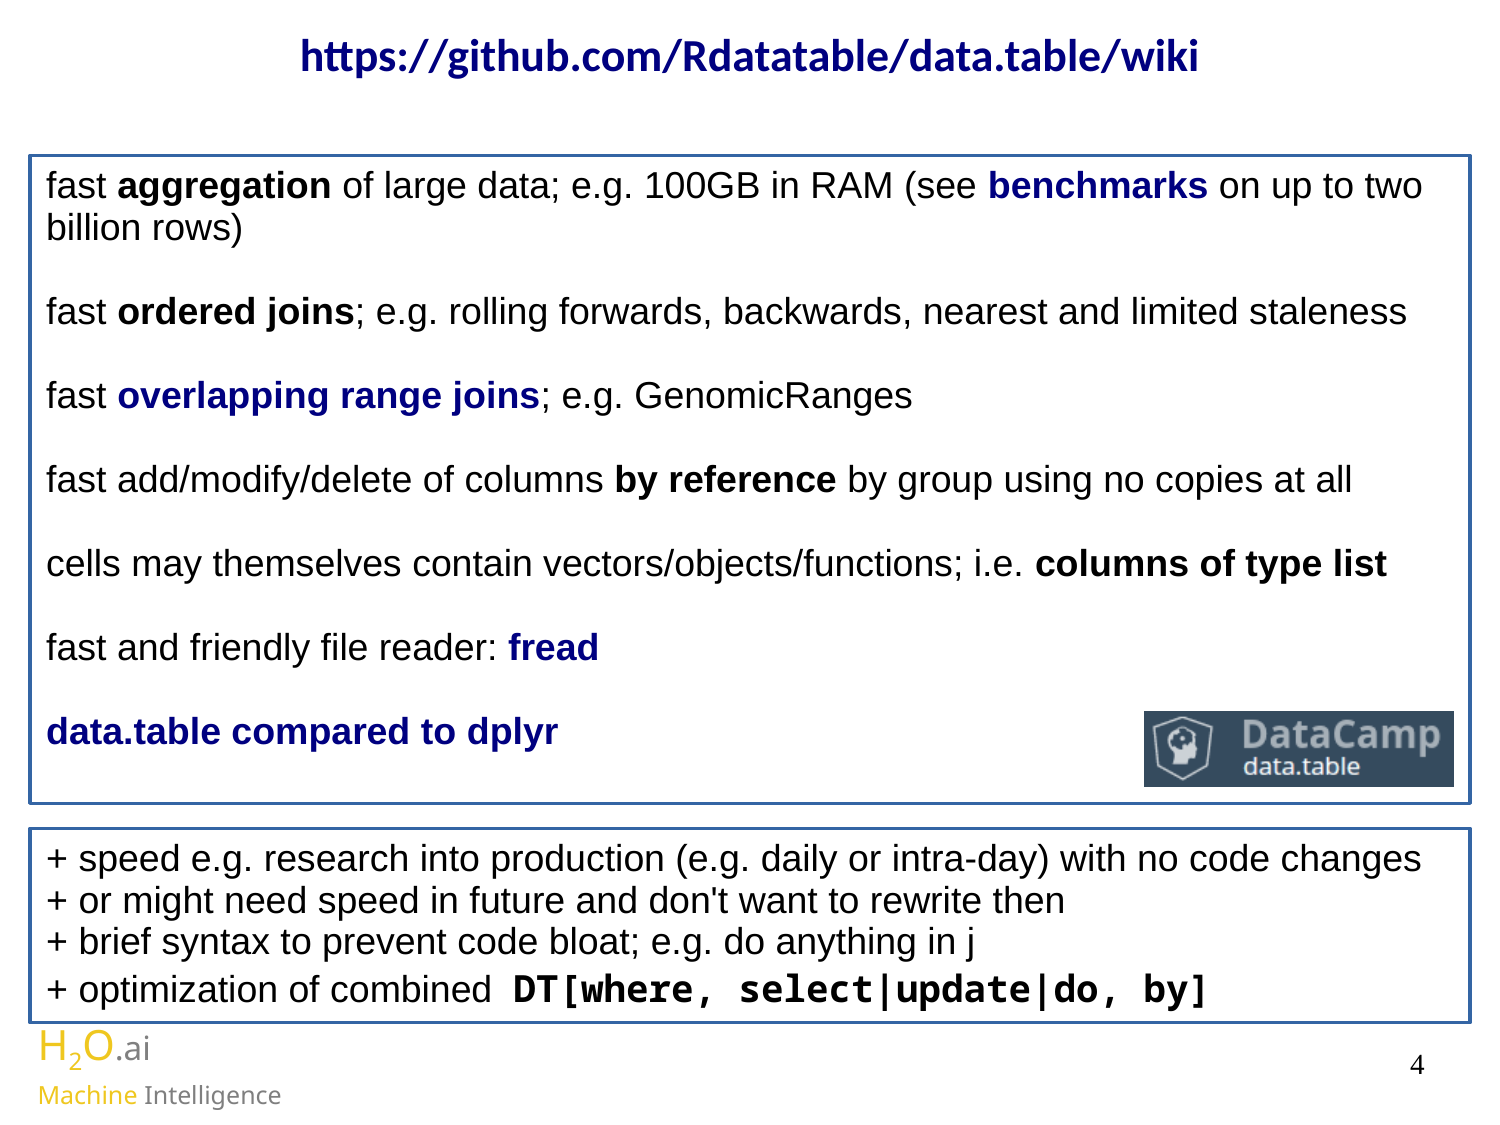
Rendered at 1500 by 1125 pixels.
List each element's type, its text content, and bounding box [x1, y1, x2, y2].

picture [1144, 711, 1454, 787]
title https://github.com/Rdatatable/data.table/wiki [75, 15, 1425, 105]
text_box + speed e.g. research into production (e.g. daily or intra-day) with no code changes + or might need speed in future and don't want to rewrite then + brief syntax to prevent code bloat; e.g. do anything in j + optimization of combined DT[where, select|update|do, by] [30, 828, 1471, 1018]
text_box fast aggregation of large data; e.g. 100GB in RAM (see benchmarks on up to two billion rows) fast ordered joins; e.g. rolling forwards, backwards, nearest and limited staleness fast overlapping range joins; e.g. GenomicRanges fast add/modify/delete of columns by reference by group using no copies at all cells may themselves contain vectors/objects/functions; i.e. columns of type list fast and friendly file reader: fread data.table compared to dplyr [30, 155, 1471, 804]
